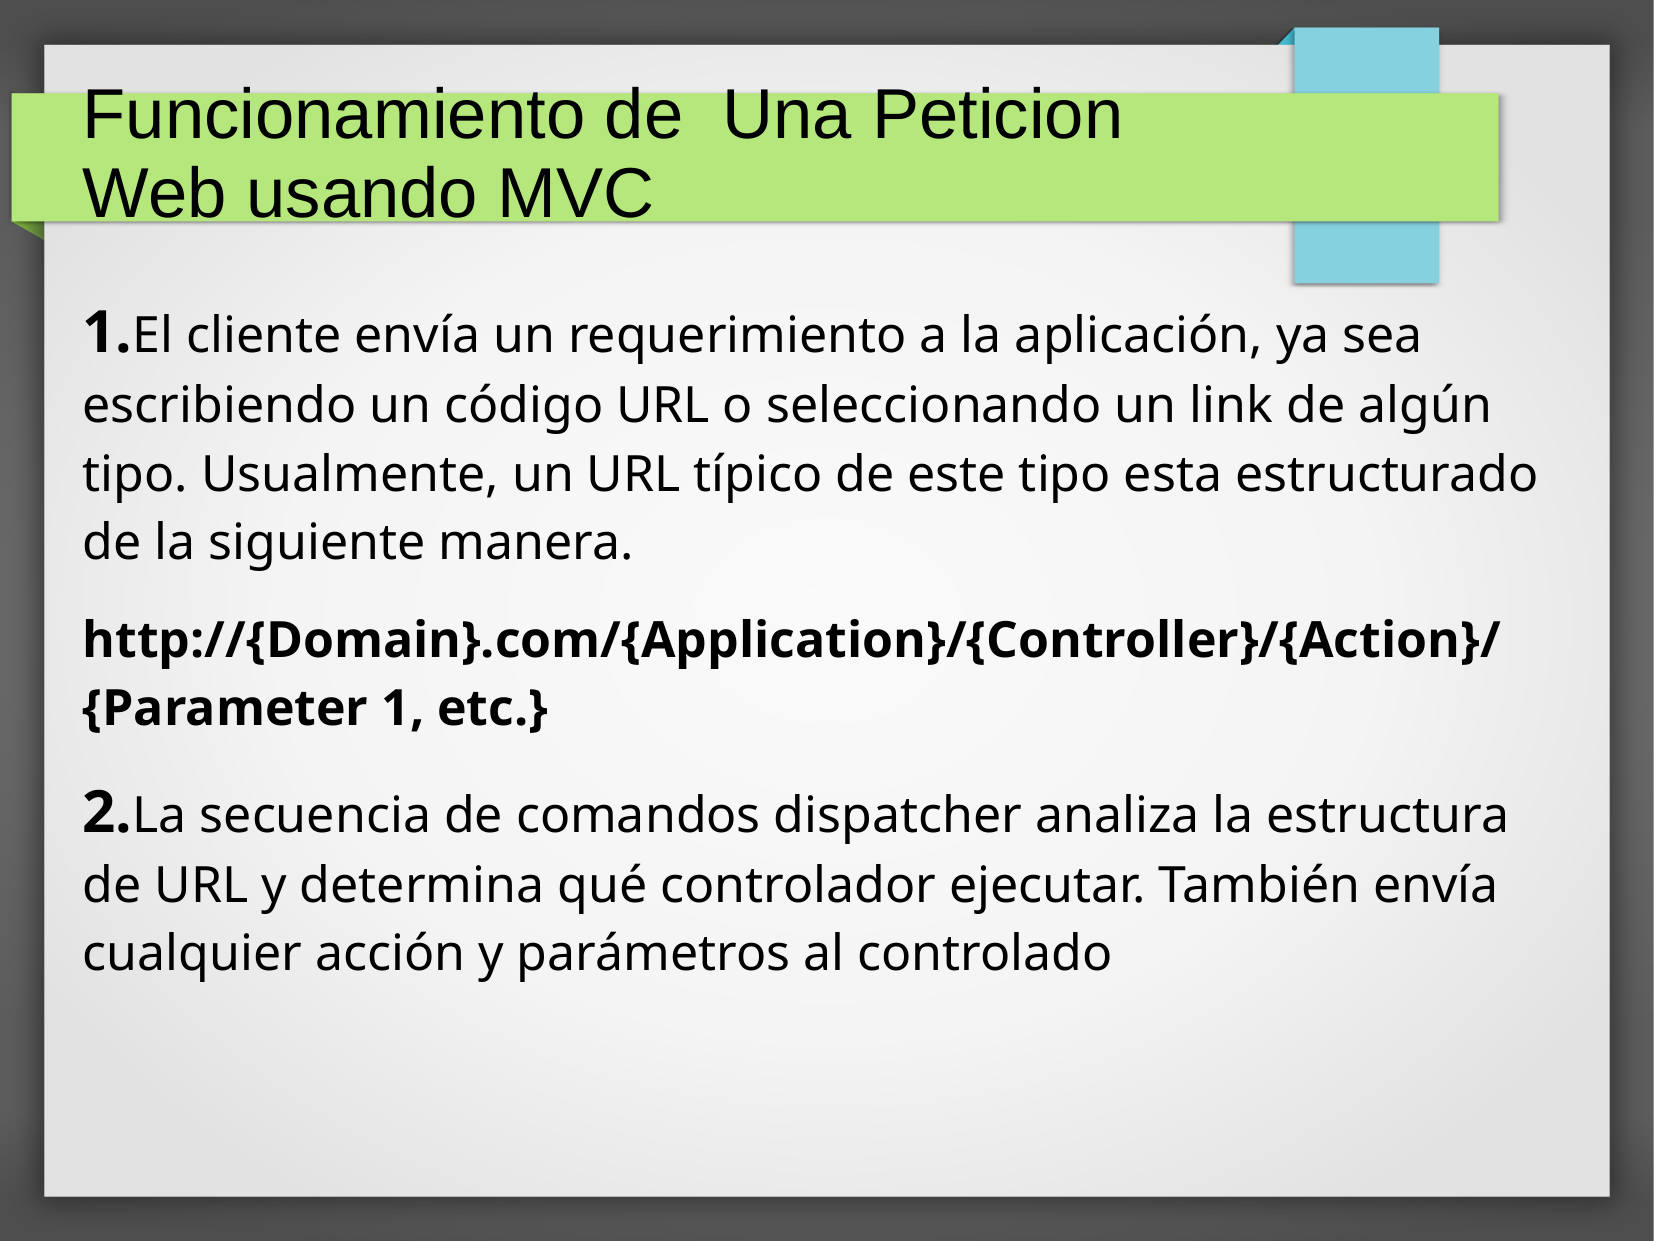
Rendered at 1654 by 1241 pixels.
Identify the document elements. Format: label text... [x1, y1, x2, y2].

list 1.El cliente envía un requerimiento a la aplicación, ya sea escribiendo un código URL o seleccionando un link de algún tipo. Usualmente, un URL típico de este tipo esta estructurado de la siguiente manera. http://{Domain}.com/{Application}/{Controller}/{Action}/{Parameter 1, etc.} 2.La secuencia de comandos dispatcher analiza la estructura de URL y determina qué controlador ejecutar. También envía cualquier acción y parámetros al controlado [82, 290, 1571, 1010]
picture [0, 0, 1654, 1241]
title Funcionamiento de Una Peticion Web usando MVC [82, 74, 1264, 233]
